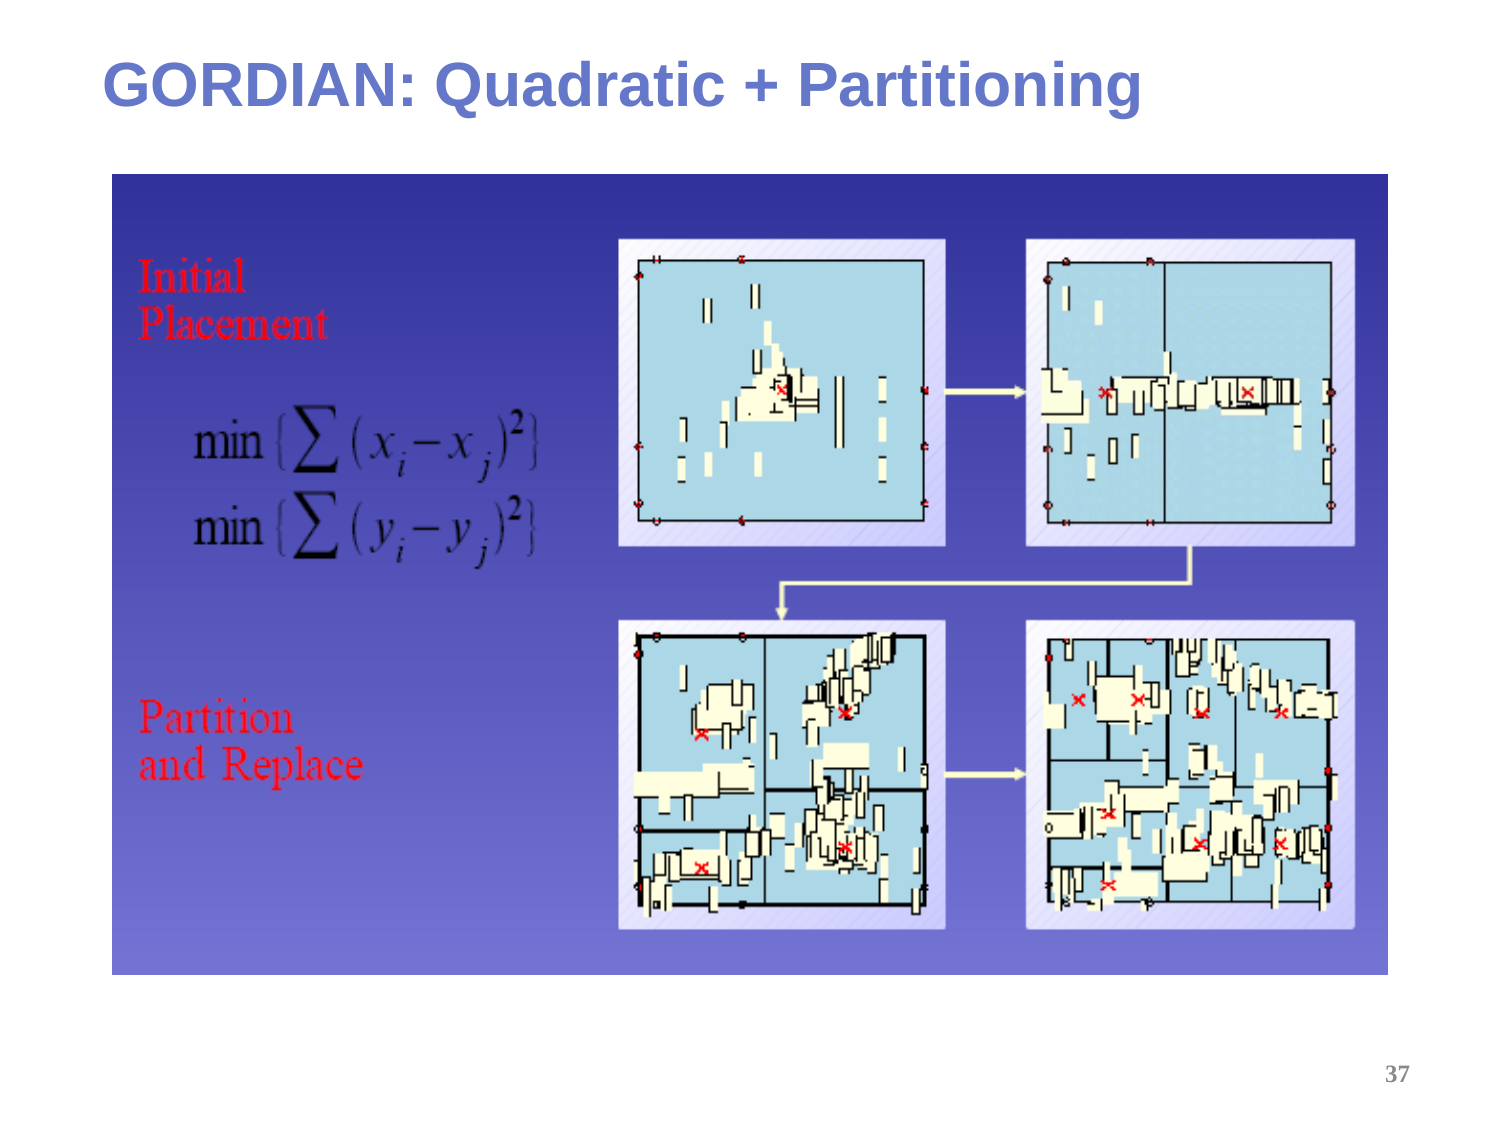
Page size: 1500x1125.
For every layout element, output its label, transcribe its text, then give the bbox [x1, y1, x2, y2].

picture [112, 174, 1388, 976]
text_box <number> [1074, 1042, 1426, 1103]
text_box GORDIAN: Quadratic + Partitioning [87, 37, 1426, 126]
